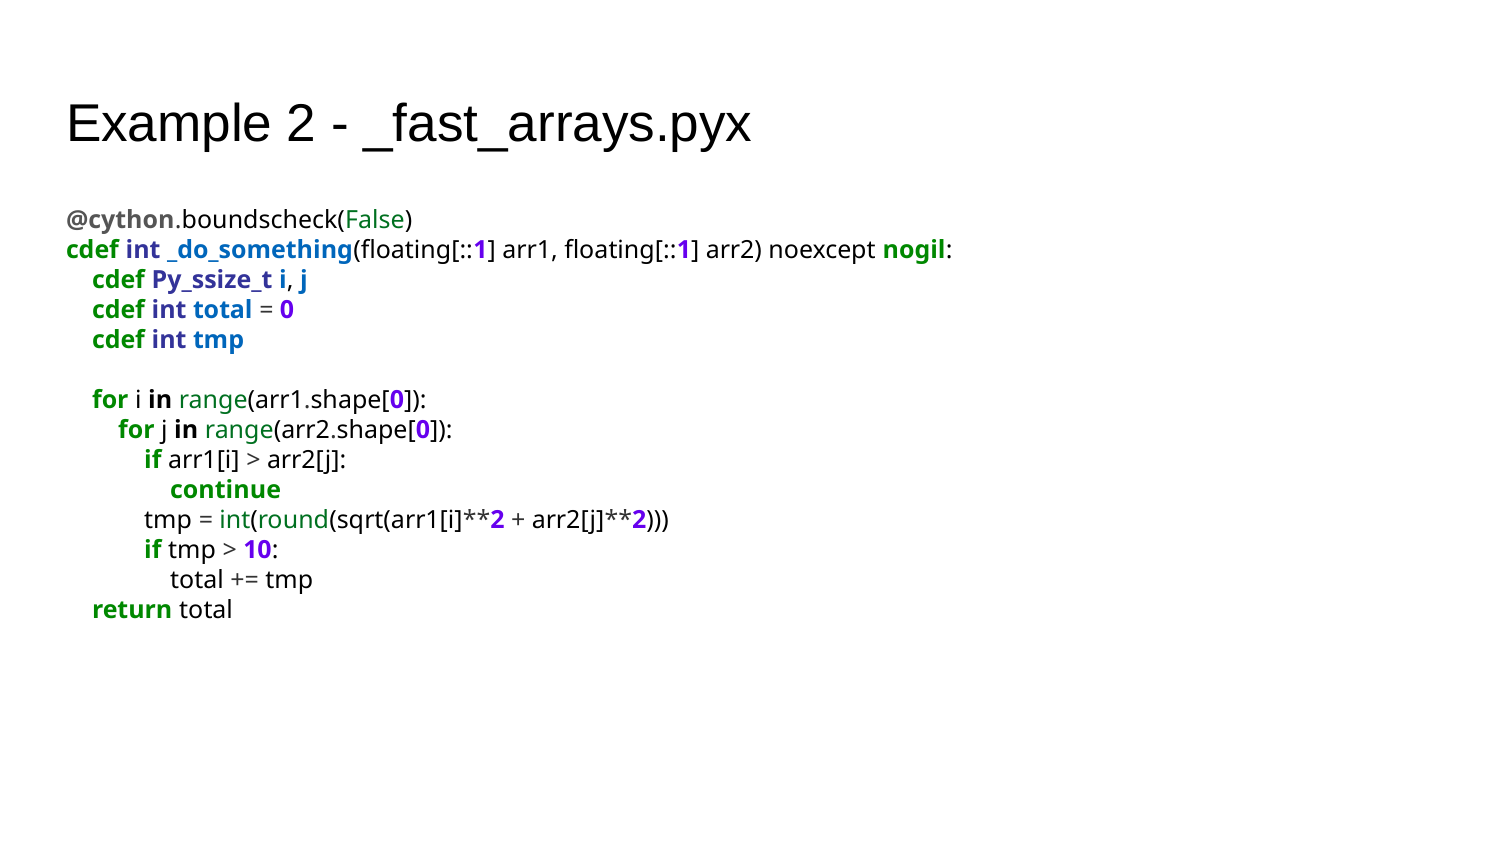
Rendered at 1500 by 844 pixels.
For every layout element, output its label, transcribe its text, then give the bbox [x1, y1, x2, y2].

list @cython.boundscheck(False) cdef int _do_something(floating[::1] arr1, floating[::1] arr2) noexcept nogil: cdef Py_ssize_t i, j cdef int total = 0 cdef int tmp for i in range(arr1.shape[0]): for j in range(arr2.shape[0]): if arr1[i] > arr2[j]: continue tmp = int(round(sqrt(arr1[i]**2 + arr2[j]**2))) if tmp > 10: total += tmp return total [51, 189, 1449, 750]
title Example 2 - _fast_arrays.pyx [51, 72, 1449, 167]
